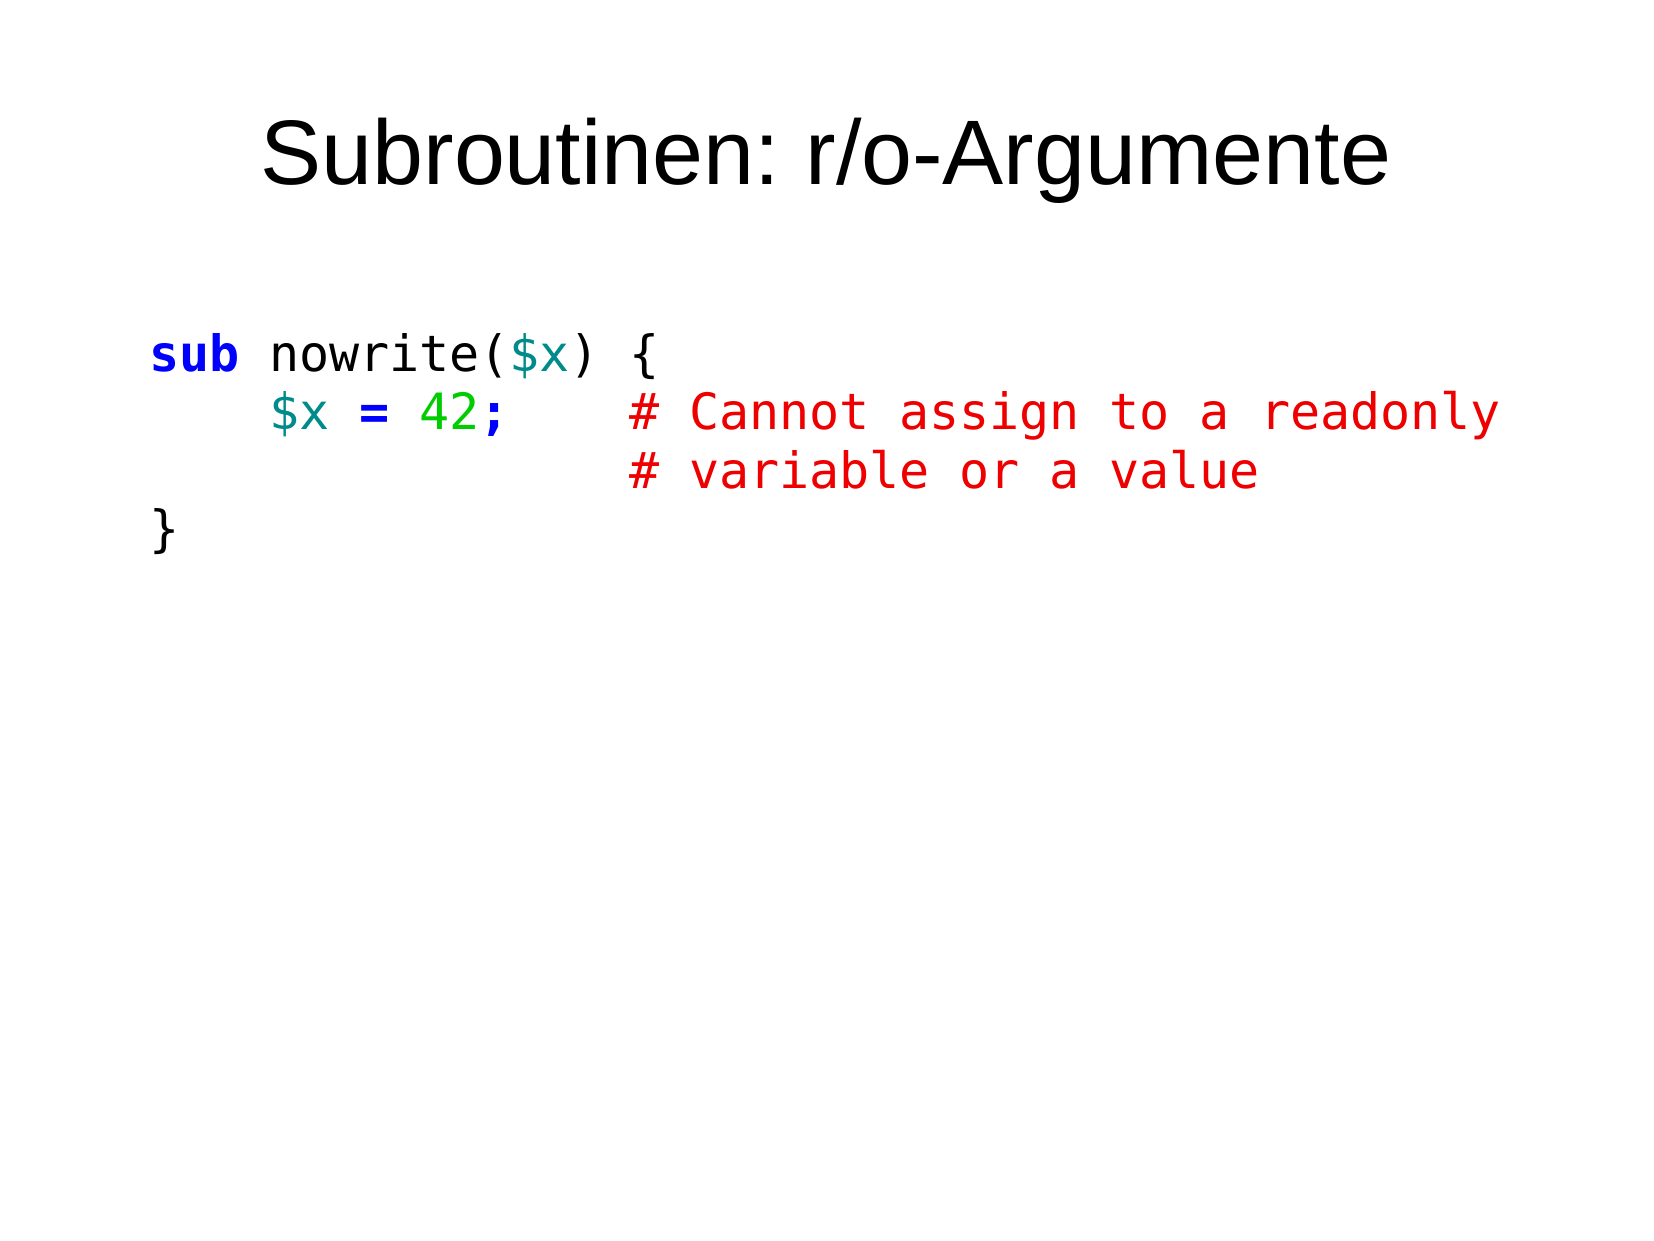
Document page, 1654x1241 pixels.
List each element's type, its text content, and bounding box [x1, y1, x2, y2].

text_box sub nowrite($x) { $x = 42; # Cannot assign to a readonly # variable or a value } [135, 317, 1531, 916]
title Subroutinen: r/o-Argumente [82, 49, 1571, 257]
